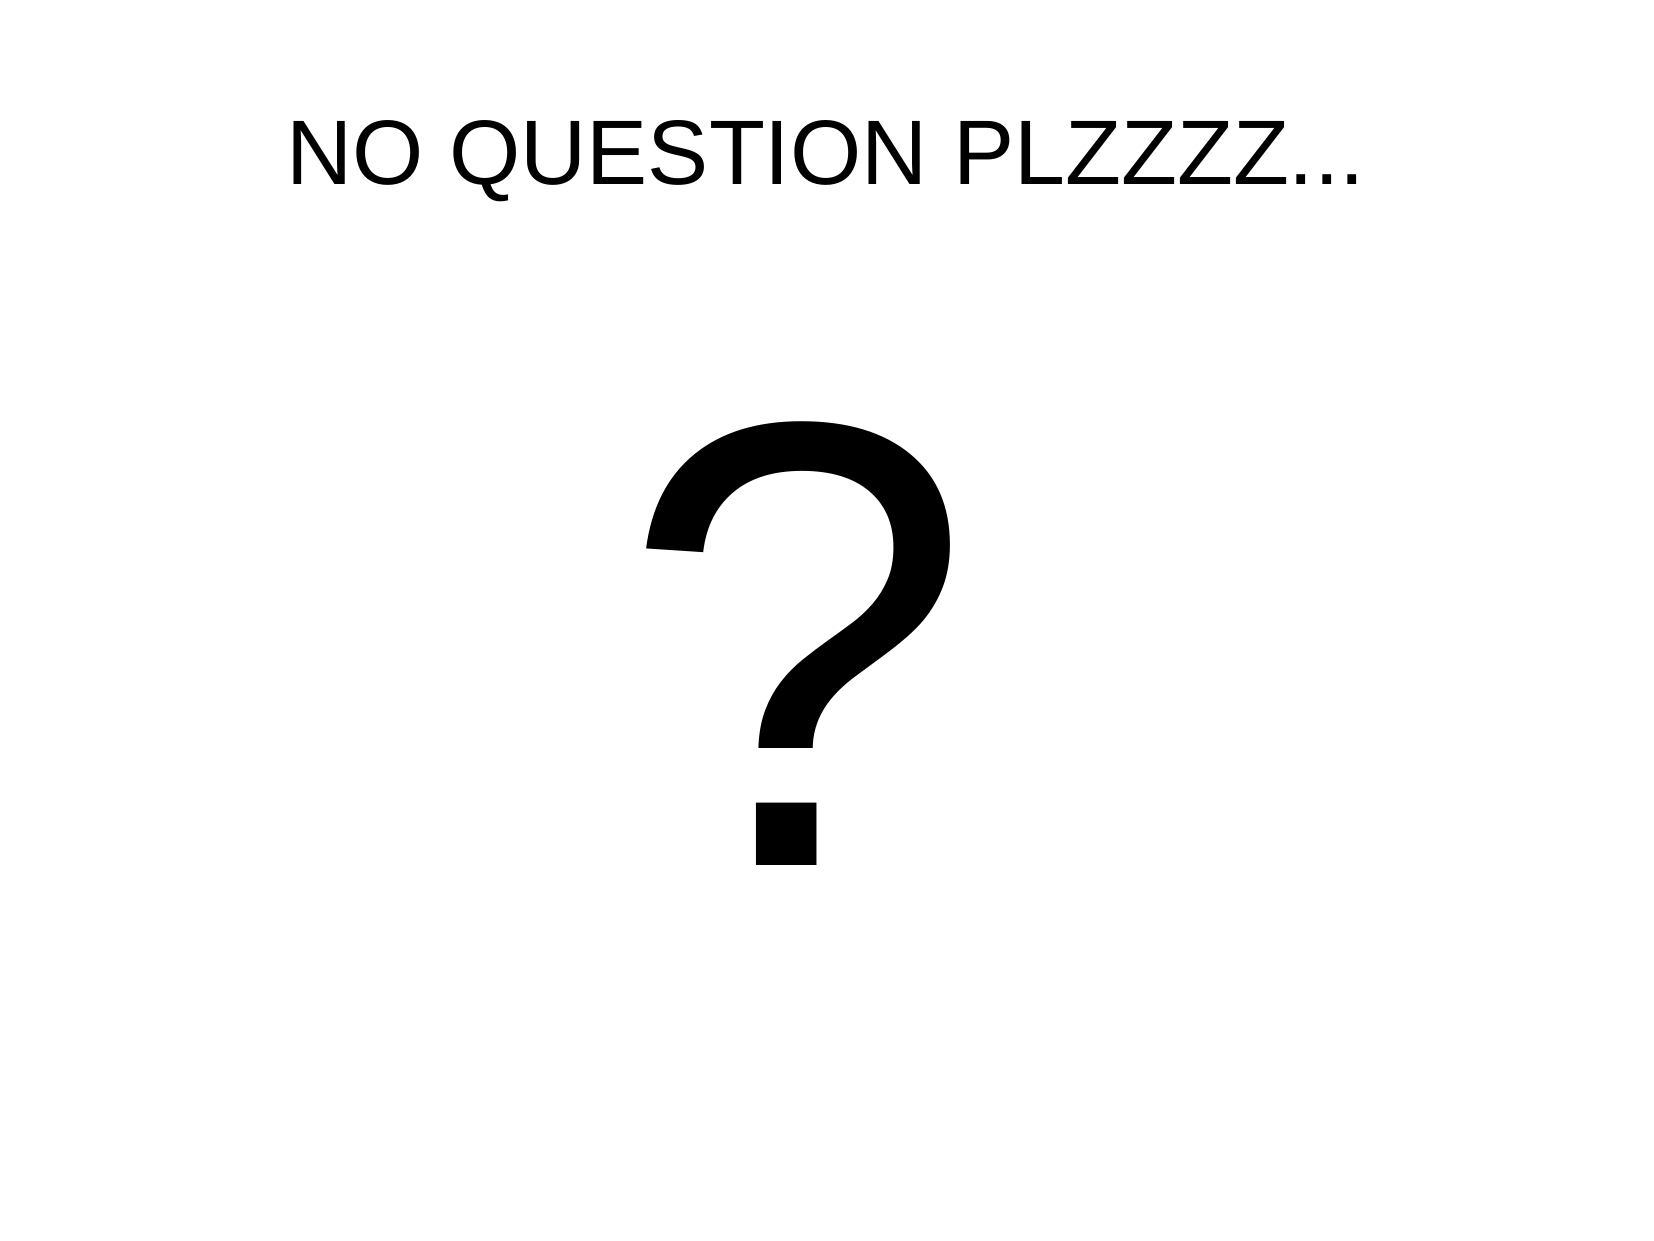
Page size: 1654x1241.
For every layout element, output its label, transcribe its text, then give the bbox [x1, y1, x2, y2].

list ? [82, 290, 1571, 1010]
title NO QUESTION PLZZZZ... [82, 49, 1571, 257]
